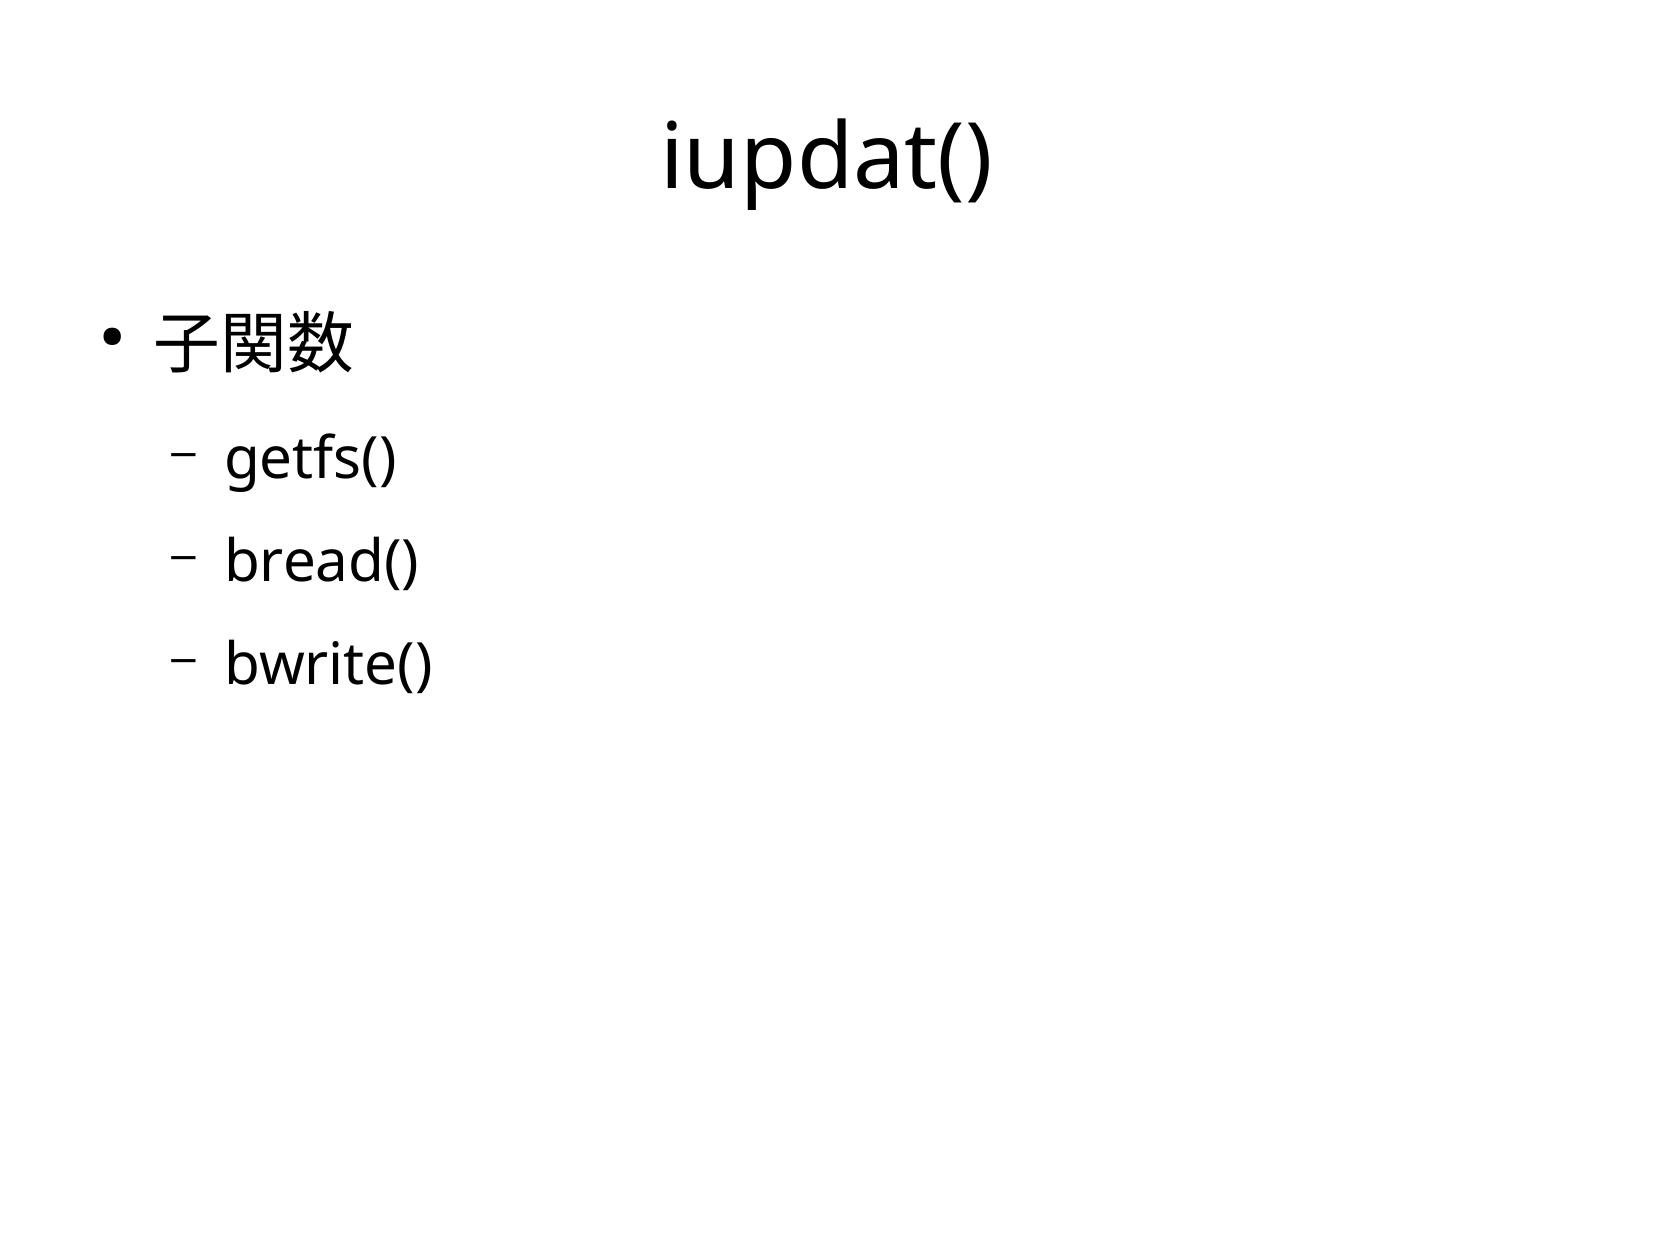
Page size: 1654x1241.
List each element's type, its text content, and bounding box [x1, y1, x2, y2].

list 子関数 getfs() bread() bwrite() [82, 290, 1538, 1170]
title iupdat() [82, 49, 1571, 257]
